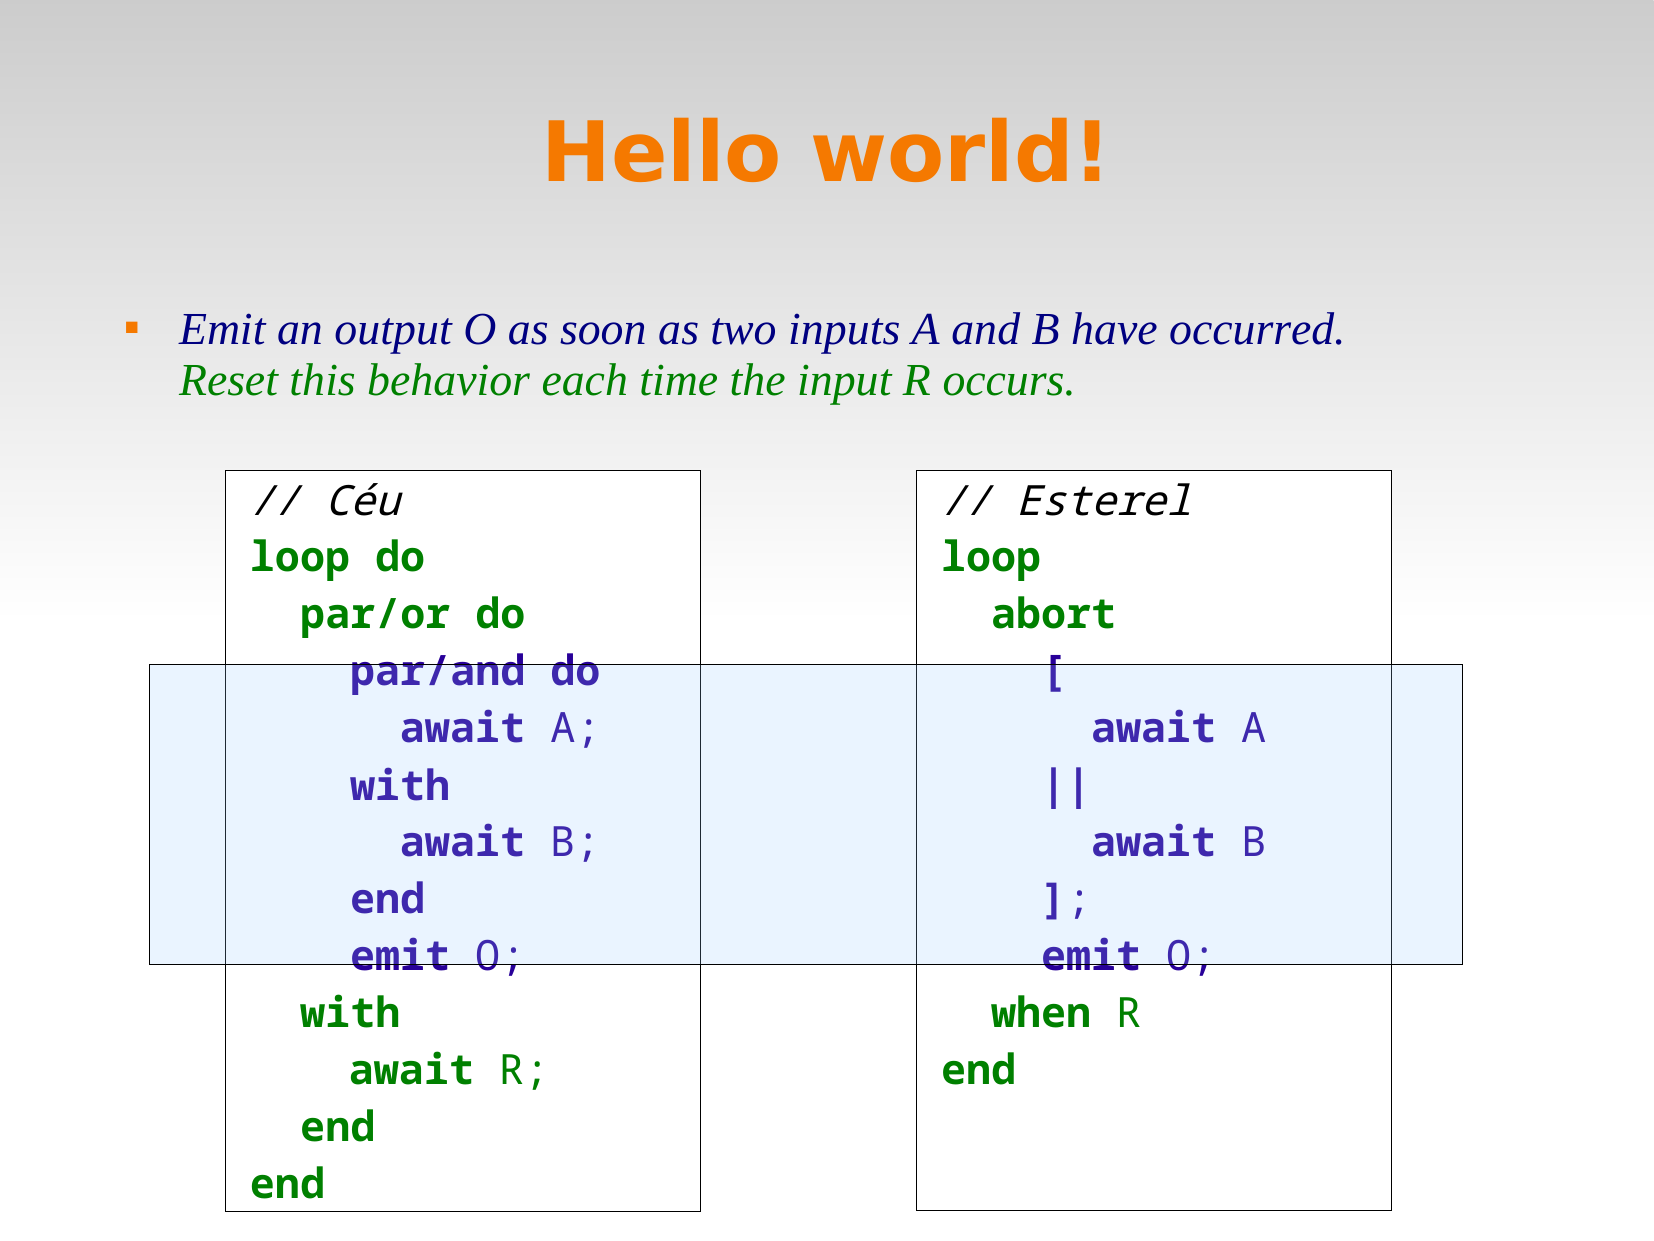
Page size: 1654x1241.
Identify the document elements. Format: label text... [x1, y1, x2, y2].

text_box // Céu loop do par/or do par/and do await A; with await B; end emit O; with await R; end end [225, 517, 701, 664]
text_box // Esterel loop abort [ await A || await B ]; emit O; when R end [916, 965, 1392, 1164]
list Emit an output O as soon as two inputs A and B have occurred. Reset this behavior each time the input R occurs. [37, 303, 1388, 451]
text_box // Céu loop do par/or do par/and do await A; with await B; end emit O; with await R; end end [225, 965, 701, 1164]
title Hello world! [82, 49, 1571, 257]
text_box // Esterel loop abort [ await A || await B ]; emit O; when R end [916, 517, 1392, 664]
text_box [149, 664, 1463, 965]
